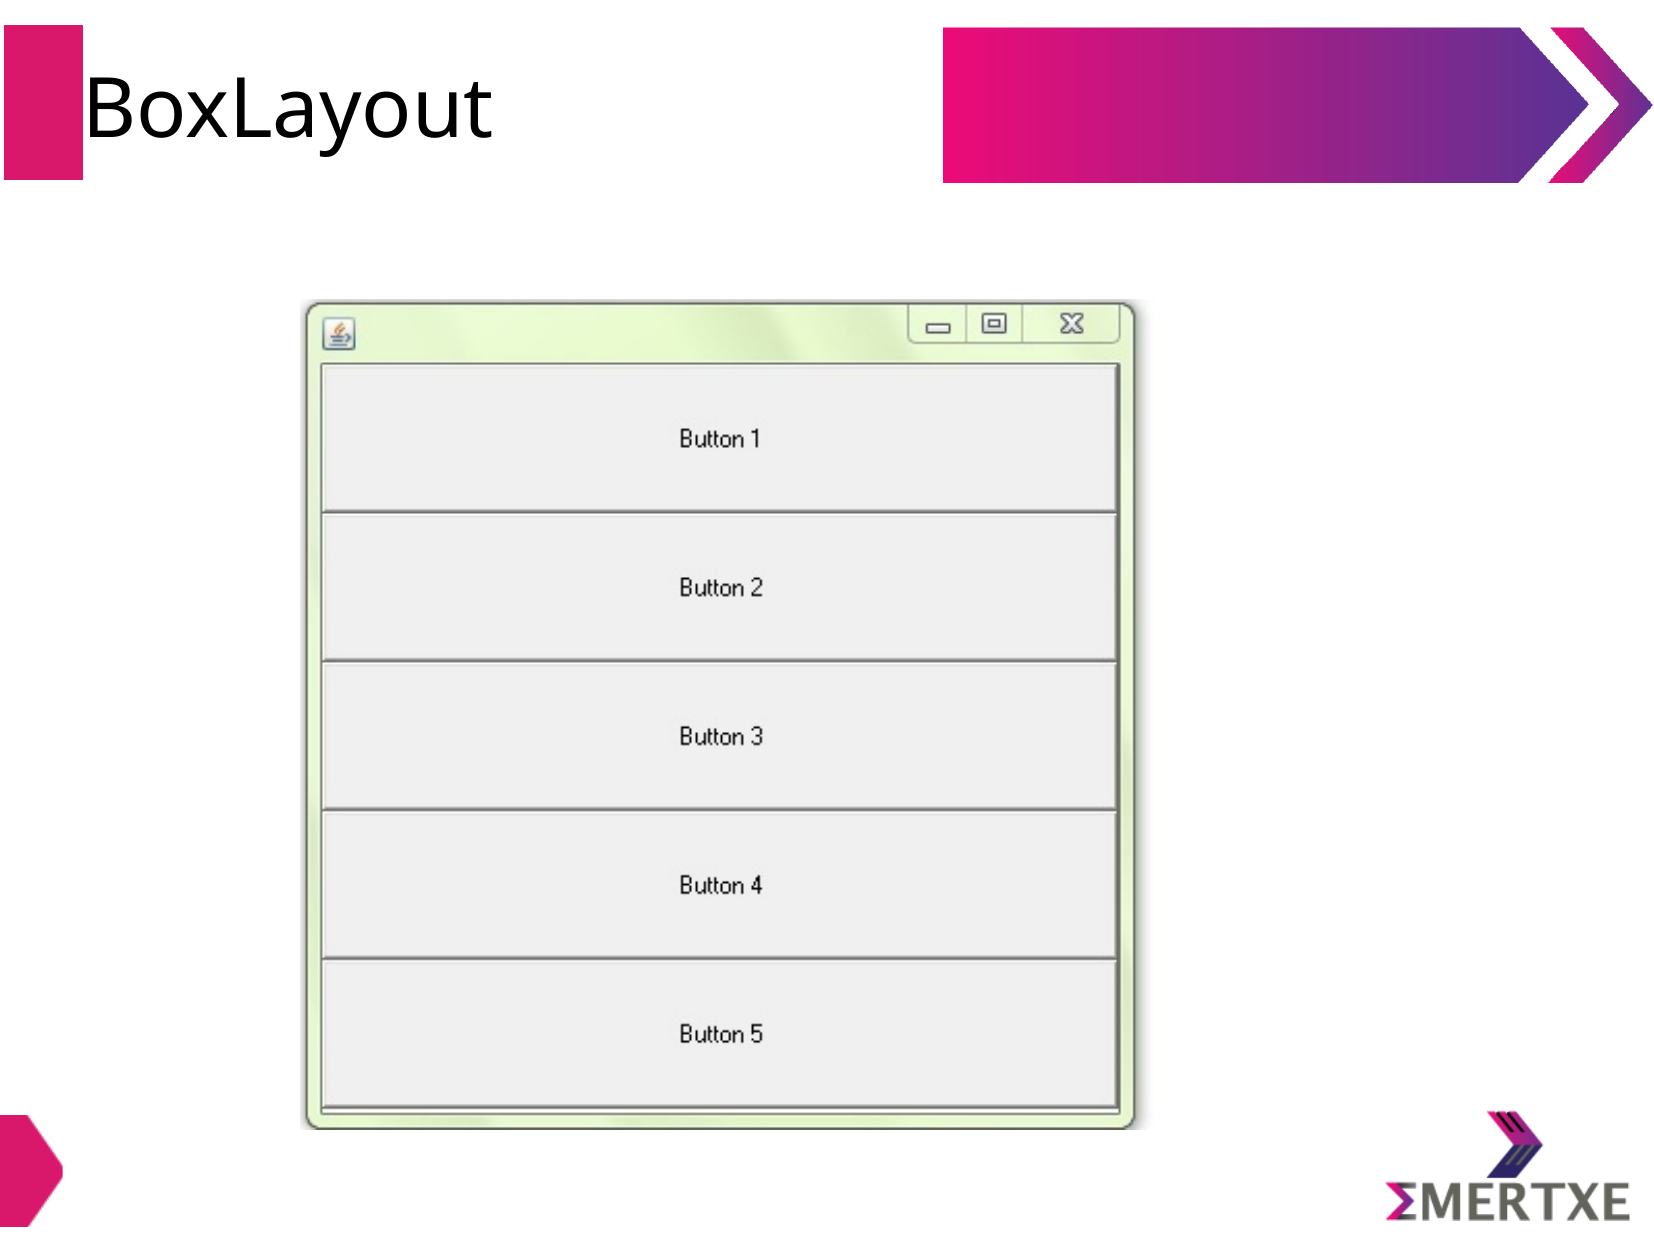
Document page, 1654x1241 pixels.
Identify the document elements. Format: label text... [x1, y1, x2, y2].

picture [1571, 27, 1653, 183]
title BoxLayout [82, 2, 1571, 210]
picture [300, 299, 1171, 1130]
picture [1385, 1107, 1631, 1221]
